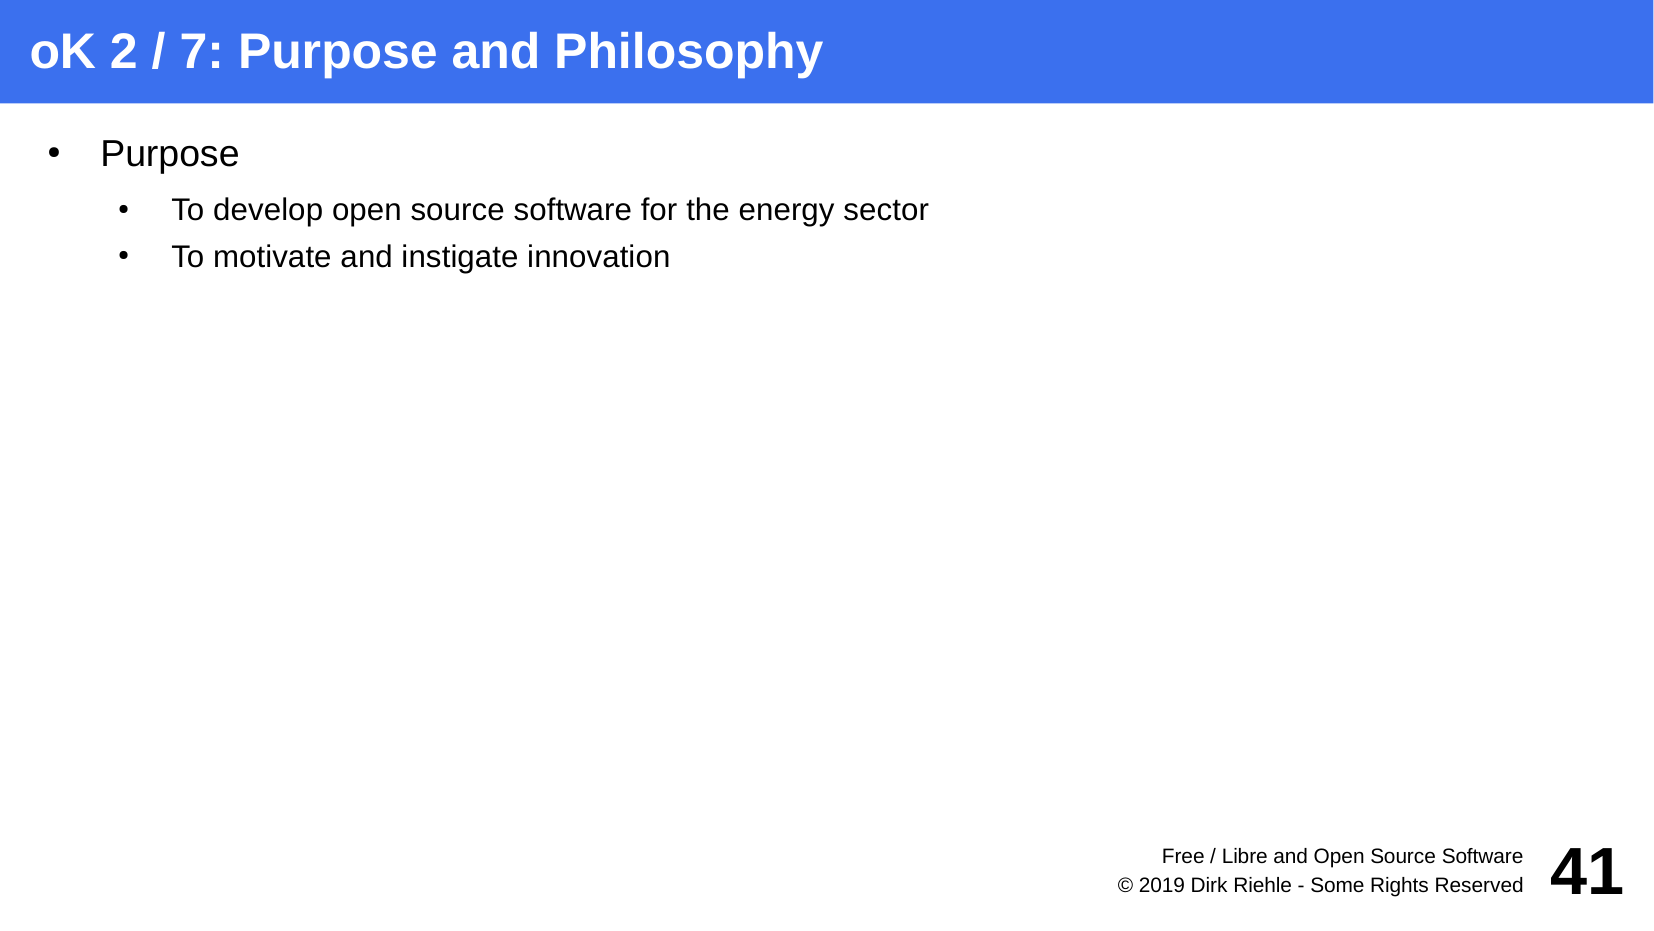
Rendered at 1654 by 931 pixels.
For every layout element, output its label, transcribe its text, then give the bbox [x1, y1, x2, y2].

list Purpose To develop open source software for the energy sector To motivate and instigate innovation [29, 132, 1625, 813]
title oK 2 / 7: Purpose and Philosophy [0, 0, 1654, 104]
